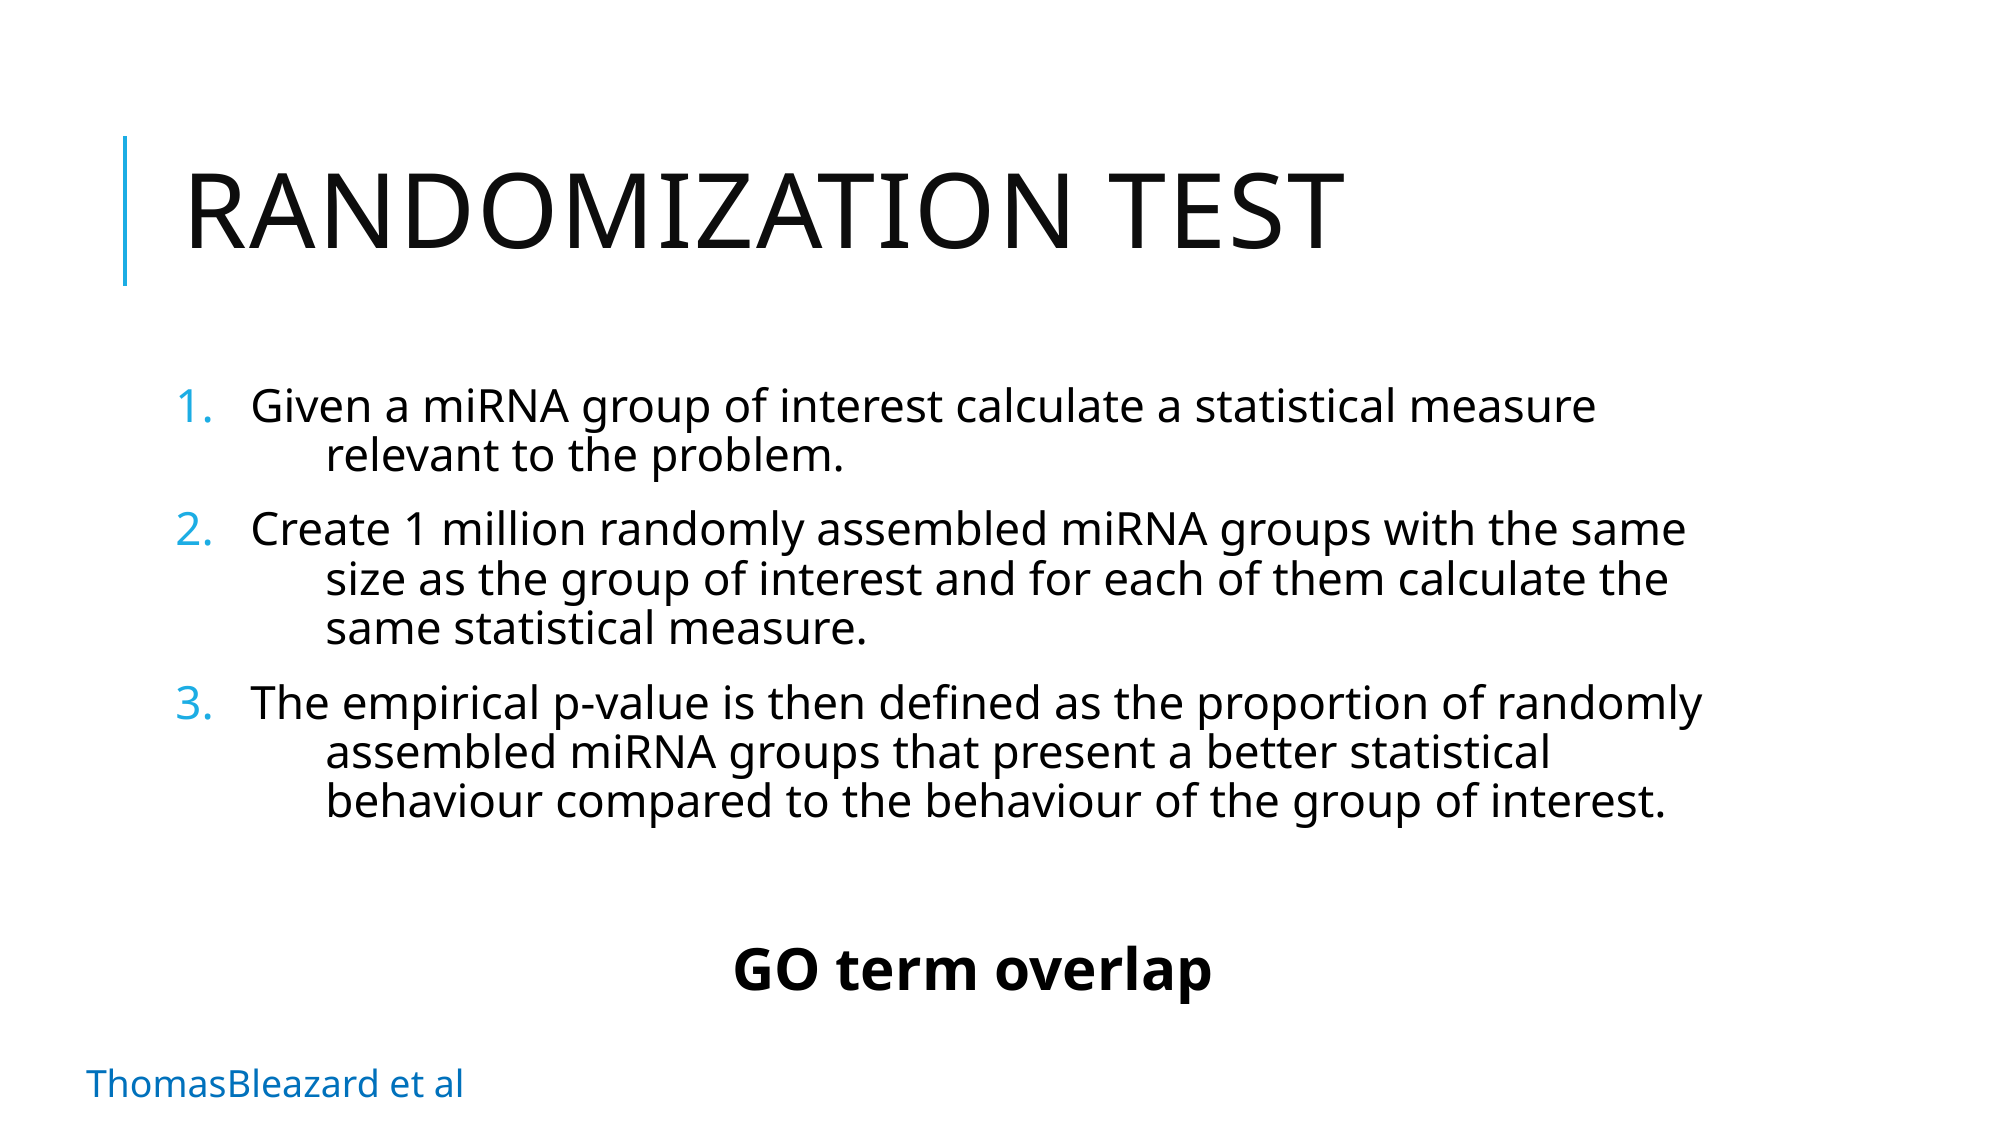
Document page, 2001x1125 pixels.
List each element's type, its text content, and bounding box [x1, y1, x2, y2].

title randomization test [168, 96, 1763, 343]
list Given a miRNA group of interest calculate a statistical measure relevant to the problem. Create 1 million randomly assembled miRNA groups with the same size as the group of interest and for each of them calculate the same statistical measure. The empirical p-value is then defined as the proportion of randomly assembled miRNA groups that present a better statistical behaviour compared to the behaviour of the group of interest. GO term overlap [168, 375, 1763, 1036]
text_box Thomas Bleazard et al [71, 1053, 1072, 1114]
